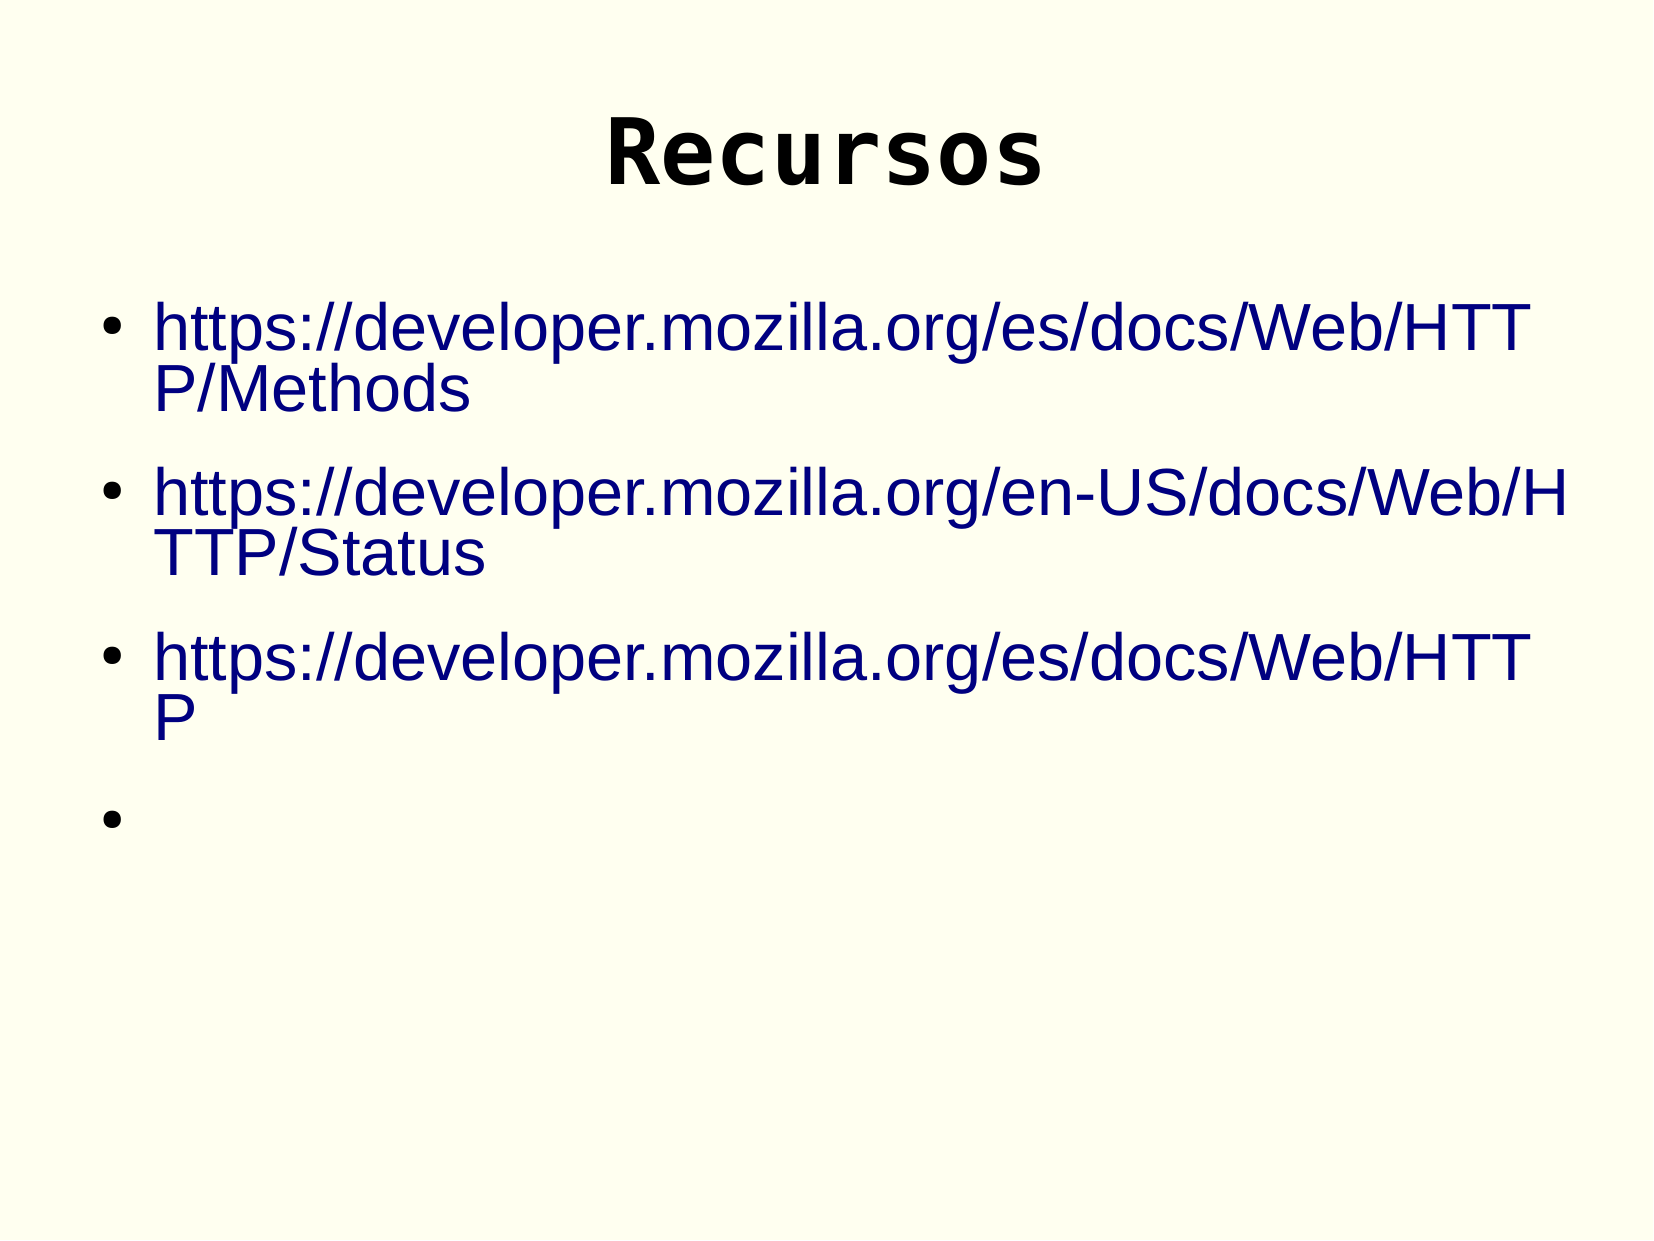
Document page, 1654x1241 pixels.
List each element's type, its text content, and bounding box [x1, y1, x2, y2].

list https://developer.mozilla.org/es/docs/Web/HTTP/Methods https://developer.mozilla.org/en-US/docs/Web/HTTP/Status https://developer.mozilla.org/es/docs/Web/HTTP [82, 290, 1571, 1010]
title Recursos [82, 49, 1571, 257]
